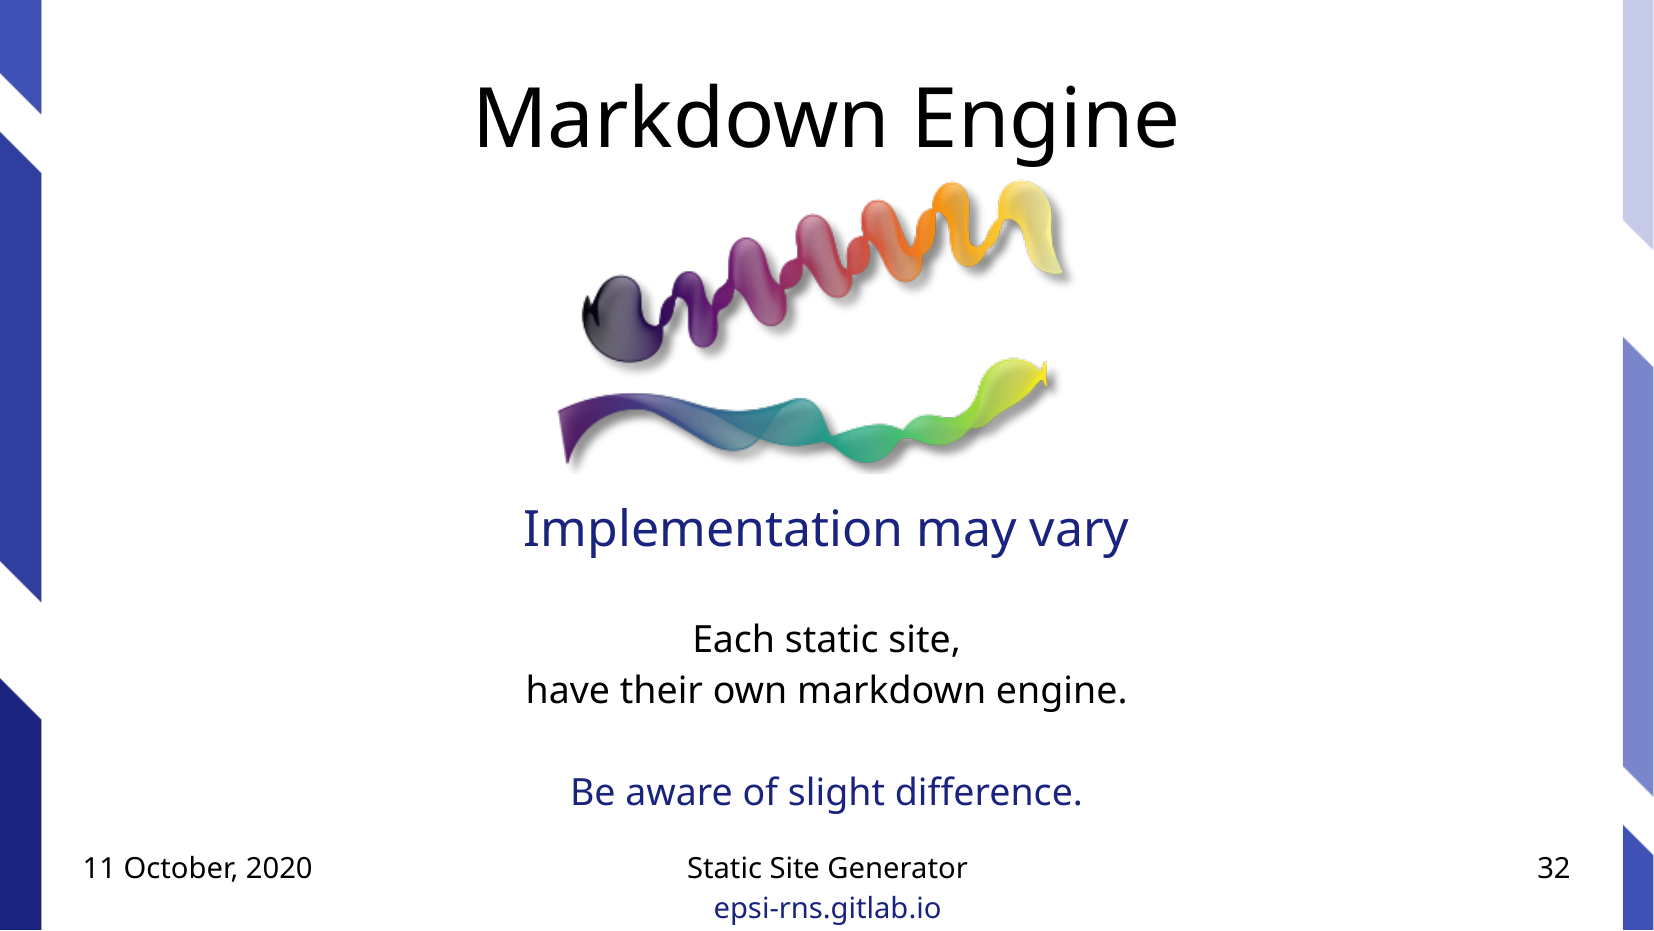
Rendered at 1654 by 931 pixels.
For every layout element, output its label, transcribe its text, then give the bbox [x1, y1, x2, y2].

title Markdown Engine [82, 37, 1571, 193]
picture [0, 0, 1654, 930]
text_box Implementation may vary Each static site, have their own markdown engine. Be aware of slight difference. [82, 483, 1571, 826]
